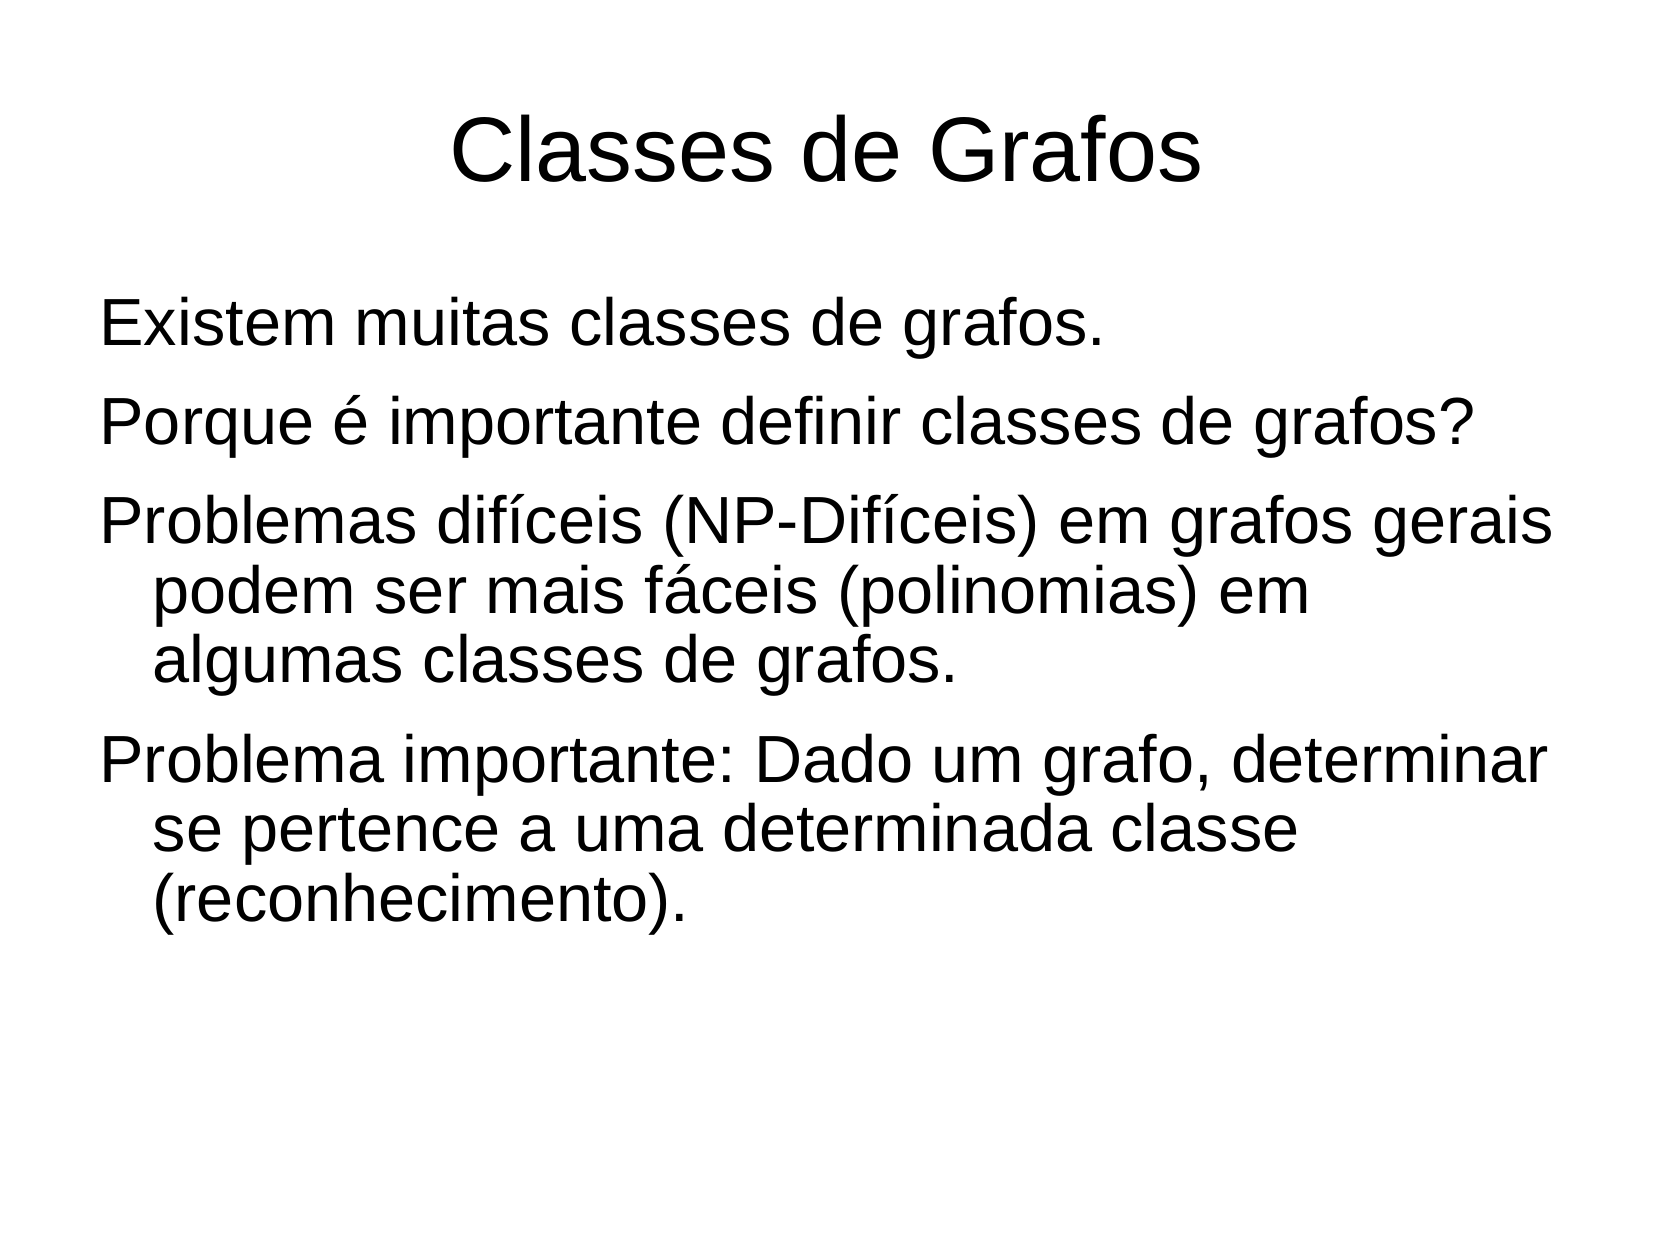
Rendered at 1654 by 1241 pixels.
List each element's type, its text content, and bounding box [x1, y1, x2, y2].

list Existem muitas classes de grafos. Porque é importante definir classes de grafos? Problemas difíceis (NP-Difíceis) em grafos gerais podem ser mais fáceis (polinomias) em algumas classes de grafos. Problema importante: Dado um grafo, determinar se pertence a uma determinada classe (reconhecimento). [82, 290, 1571, 1094]
title Classes de Grafos [82, 56, 1571, 250]
